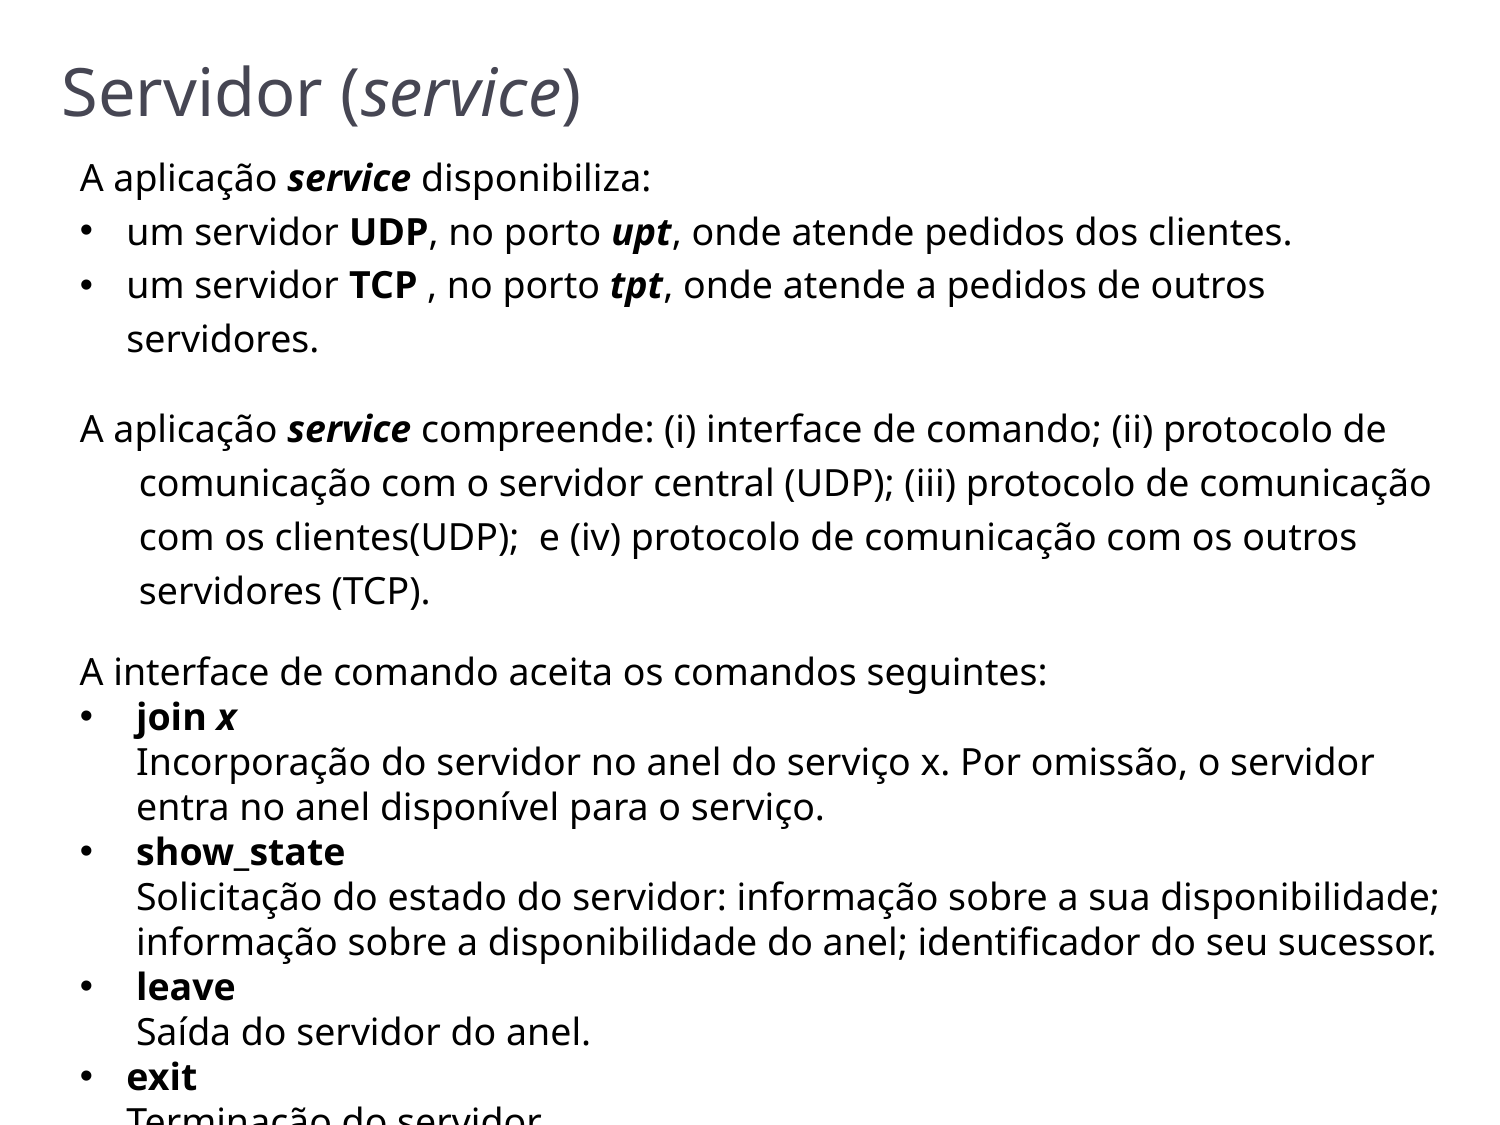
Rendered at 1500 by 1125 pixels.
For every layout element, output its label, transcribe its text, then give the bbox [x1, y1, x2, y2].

text_box Servidor (service) [14, 31, 1365, 138]
text_box A aplicação service disponibiliza: um servidor UDP, no porto upt, onde atende pedidos dos clientes. um servidor TCP , no porto tpt, onde atende a pedidos de outros servidores. A aplicação service compreende: (i) interface de comando; (ii) protocolo de comunicação com o servidor central (UDP); (iii) protocolo de comunicação com os clientes(UDP); e (iv) protocolo de comunicação com os outros servidores (TCP). A interface de comando aceita os comandos seguintes: join x Incorporação do servidor no anel do serviço x. Por omissão, o servidor entra no anel disponível para o serviço. show_state Solicitação do estado do servidor: informação sobre a sua disponibilidade; informação sobre a disponibilidade do anel; identificador do seu sucessor. leave Saída do servidor do anel. exit Terminação do servidor. [64, 137, 1483, 1125]
